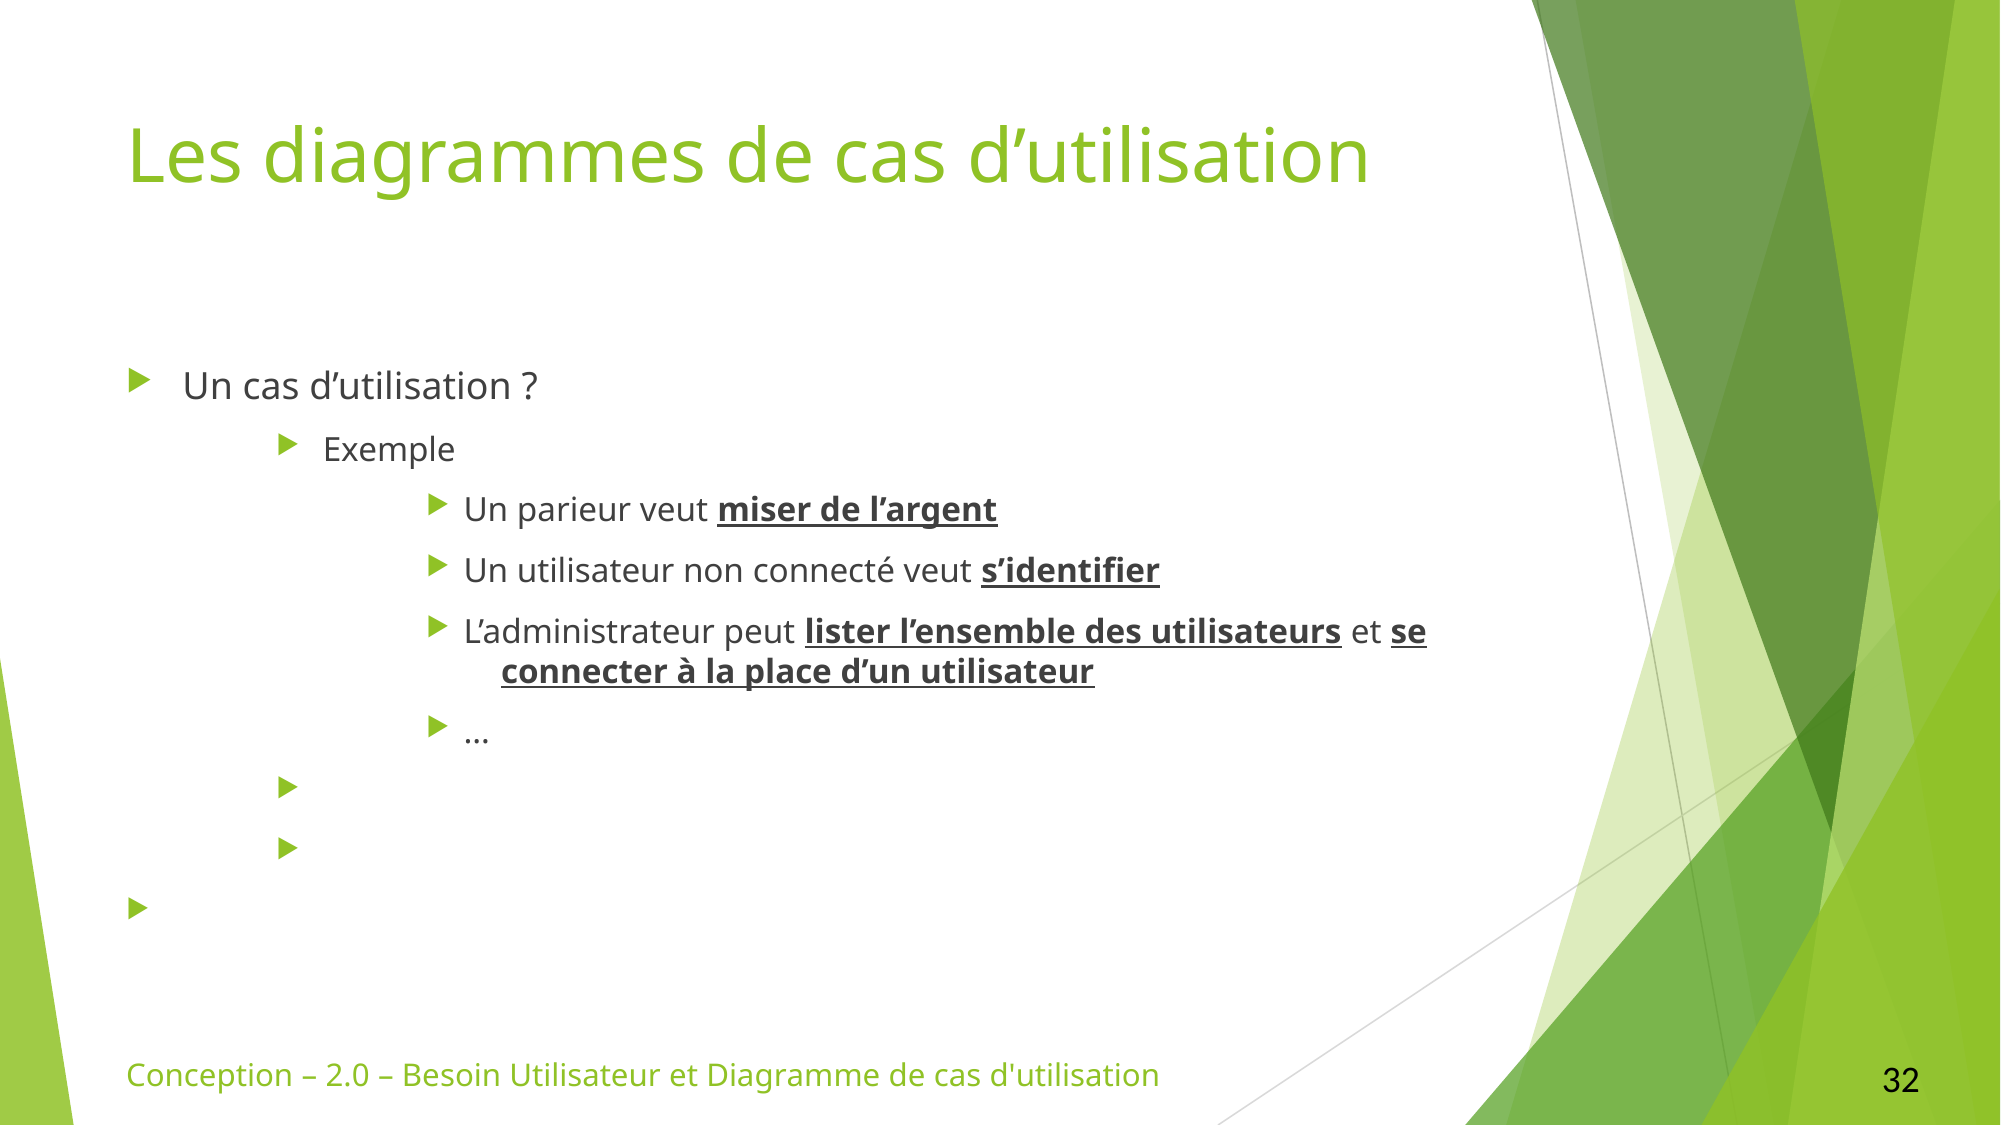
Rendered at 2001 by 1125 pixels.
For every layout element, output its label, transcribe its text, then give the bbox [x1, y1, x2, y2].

text_box [1866, 1047, 1979, 1108]
text_box Conception – 2.0 – Besoin Utilisateur et Diagramme de cas d'utilisation [111, 1047, 1210, 1109]
title Les diagrammes de cas d’utilisation [111, 99, 1522, 317]
list Un cas d’utilisation ? Exemple Un parieur veut miser de l’argent Un utilisateur non connecté veut s’identifier L’administrateur peut lister l’ensemble des utilisateurs et se connecter à la place d’un utilisateur … [111, 354, 1522, 992]
